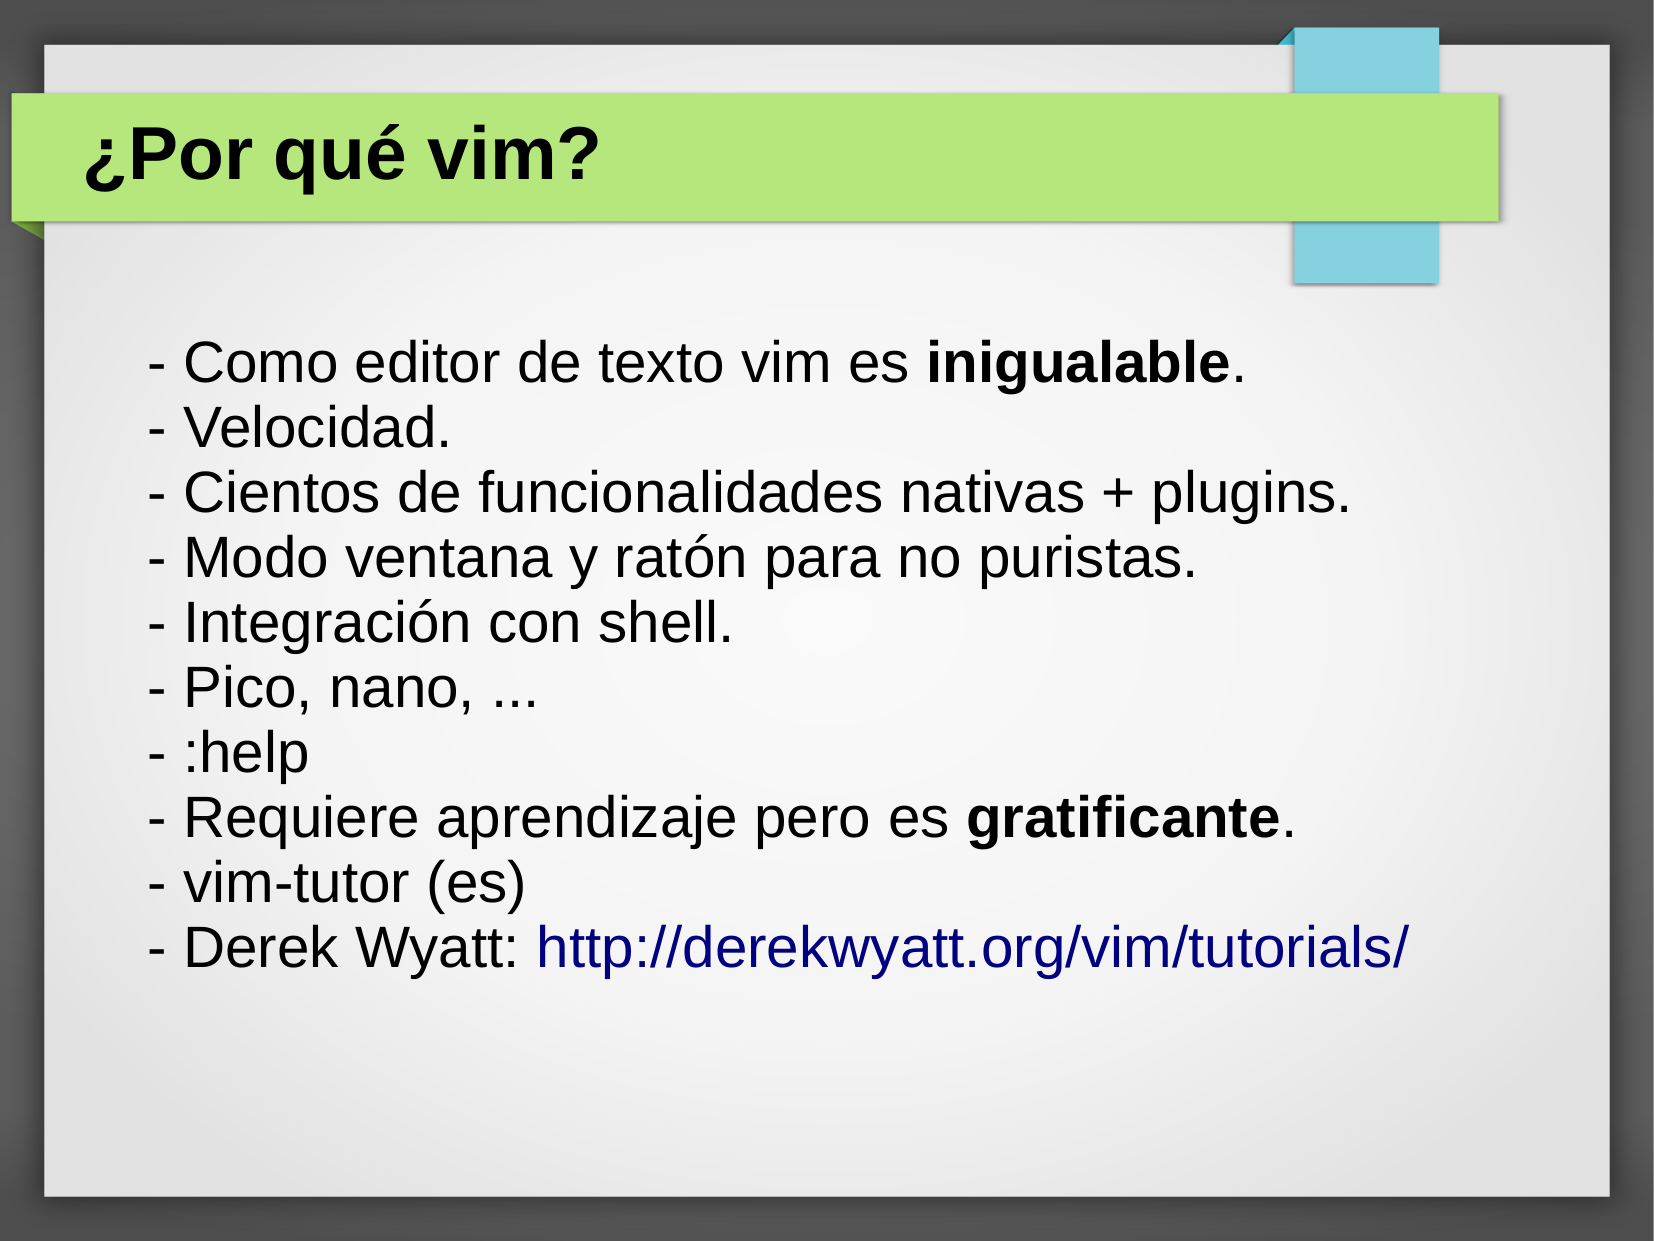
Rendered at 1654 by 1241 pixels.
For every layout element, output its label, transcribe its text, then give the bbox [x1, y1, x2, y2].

title ¿Por qué vim? [82, 94, 1264, 213]
picture [0, 0, 1654, 1241]
subtitle - Como editor de texto vim es inigualable. - Velocidad. - Cientos de funcionalidades nativas + plugins. - Modo ventana y ratón para no puristas. - Integración con shell. - Pico, nano, ... - :help - Requiere aprendizaje pero es gratificante. - vim-tutor (es) - Derek Wyatt: http://derekwyatt.org/vim/tutorials/ [82, 295, 1571, 1015]
